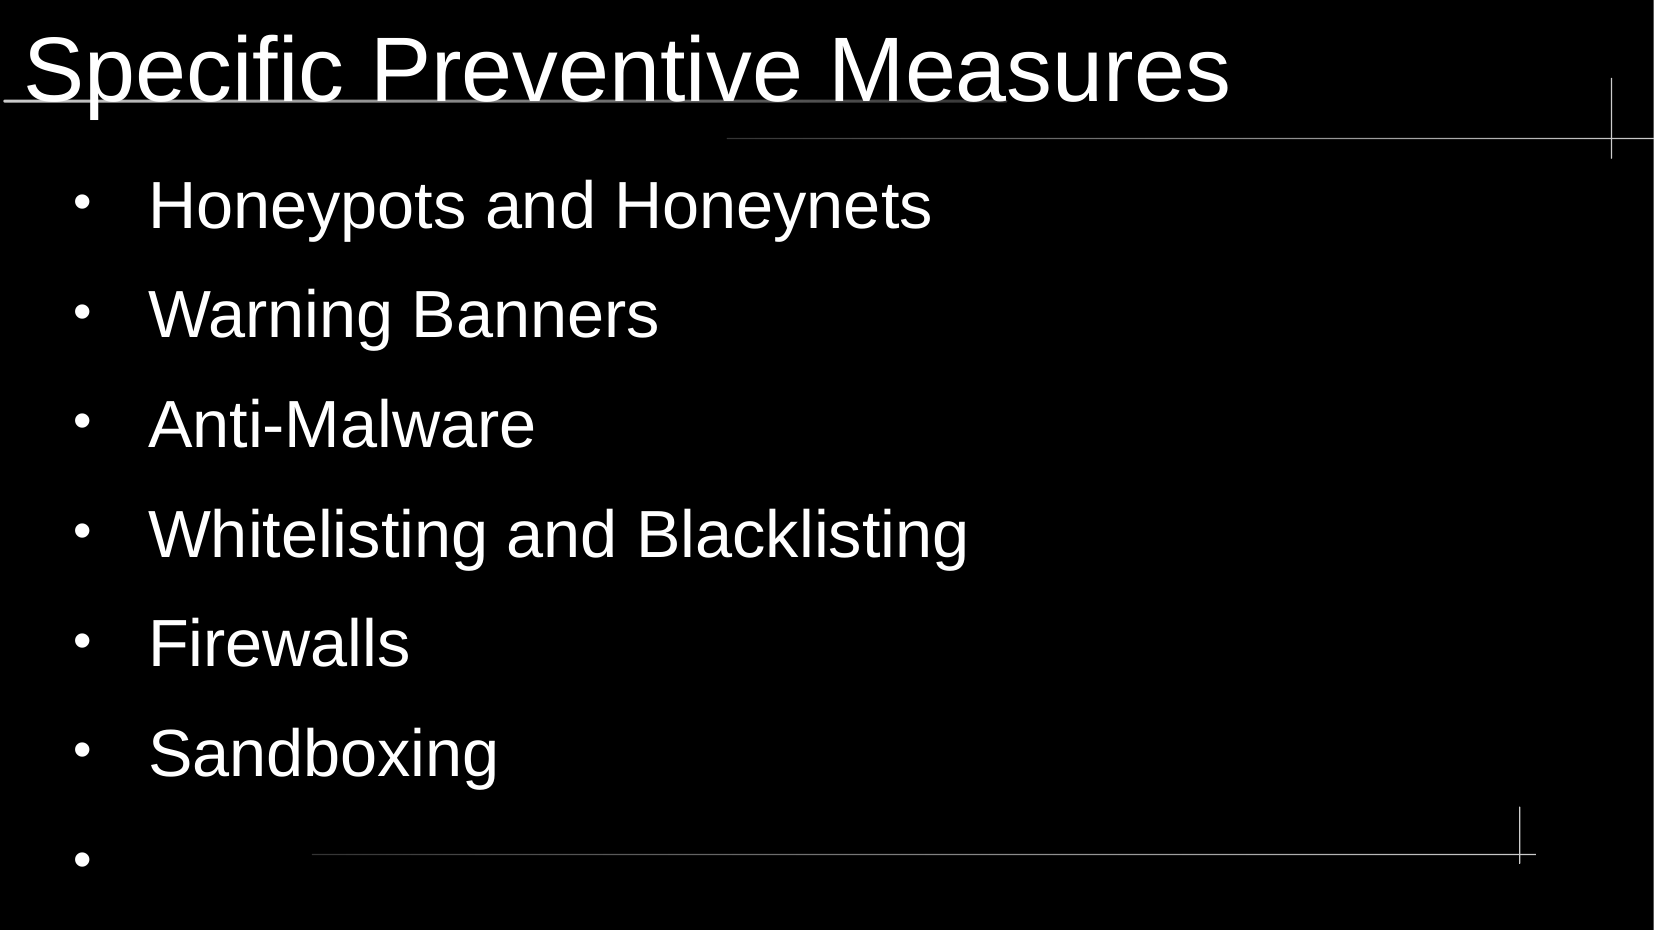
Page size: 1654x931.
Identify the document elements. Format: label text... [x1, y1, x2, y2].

list Honeypots and Honeynets Warning Banners Anti-Malware Whitelisting and Blacklisting Firewalls Sandboxing [73, 161, 1562, 931]
title Specific Preventive Measures [23, 9, 1589, 121]
